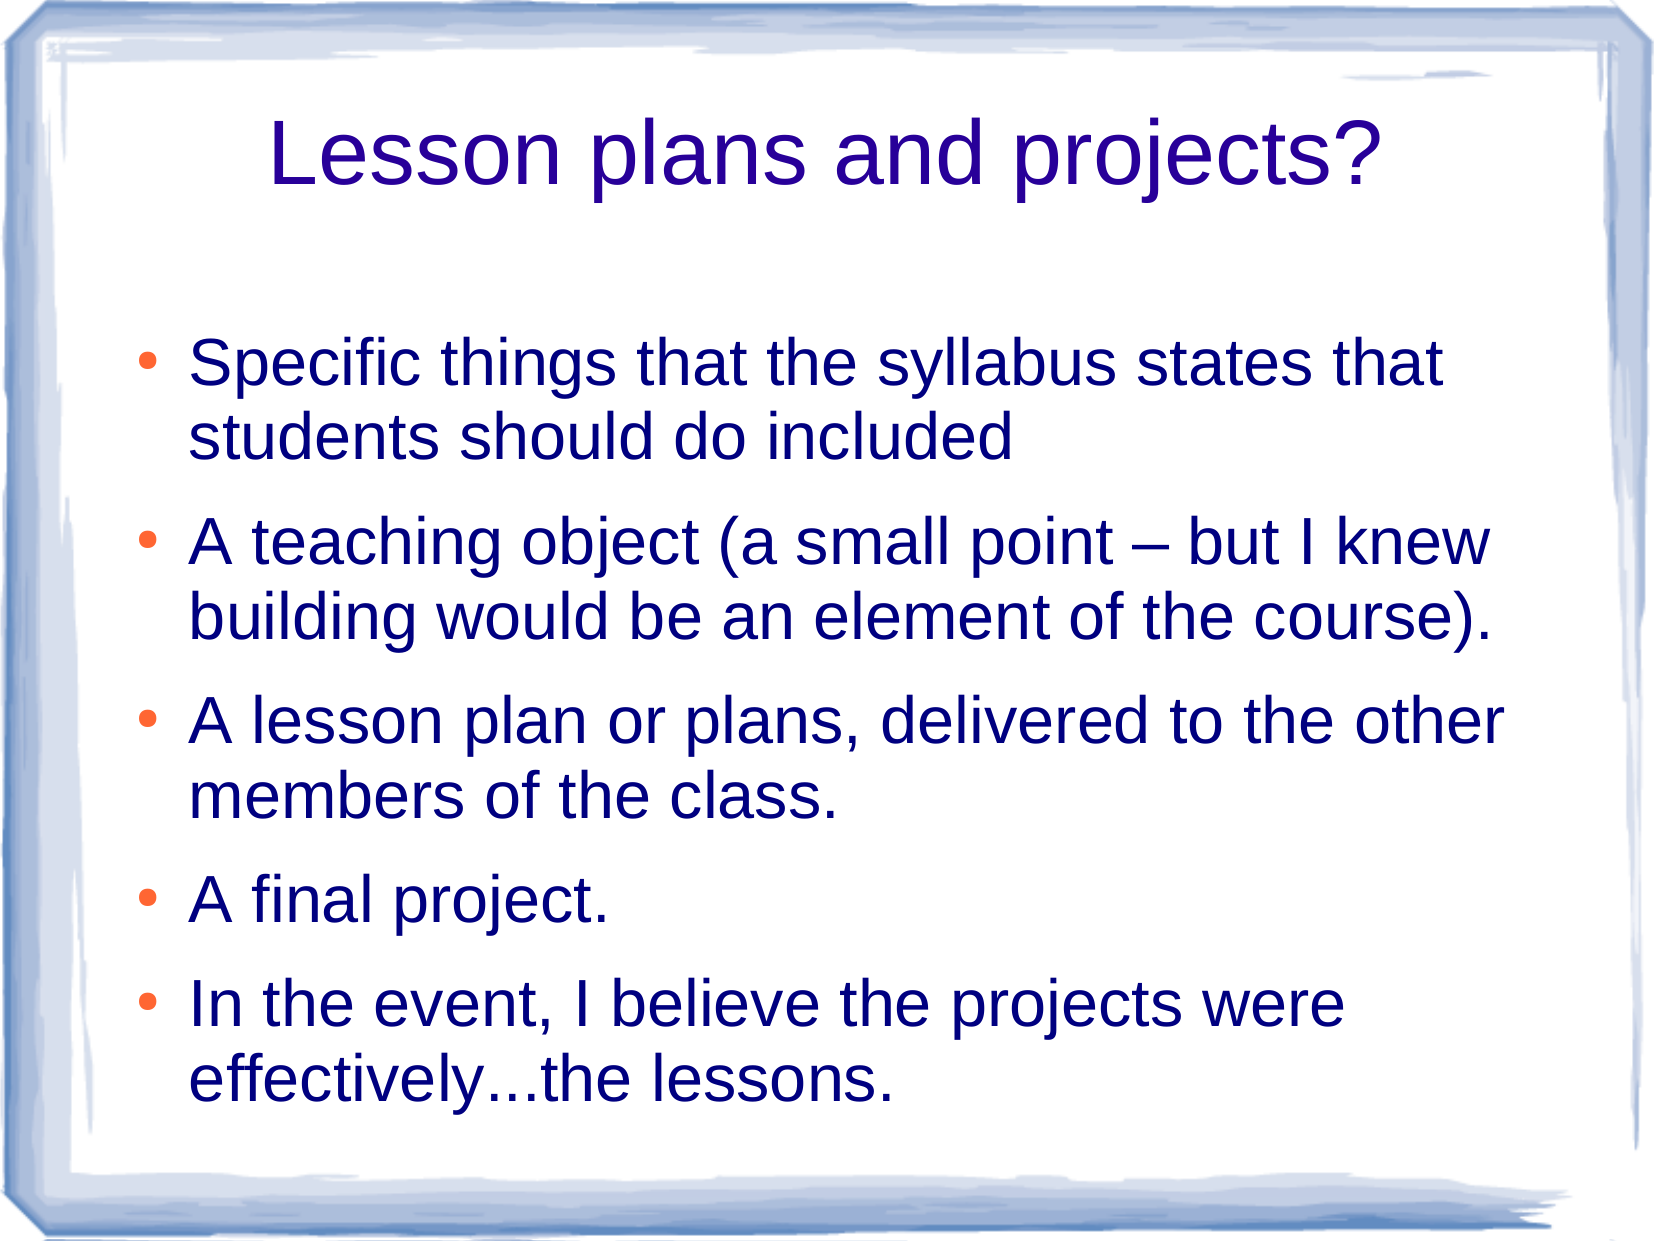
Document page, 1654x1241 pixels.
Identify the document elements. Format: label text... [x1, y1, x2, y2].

picture [0, 0, 1654, 1241]
list Specific things that the syllabus states that students should do included A teaching object (a small point – but I knew building would be an element of the course). A lesson plan or plans, delivered to the other members of the class. A final project. In the event, I believe the projects were effectively...the lessons. [118, 324, 1571, 1116]
title Lesson plans and projects? [82, 49, 1571, 257]
